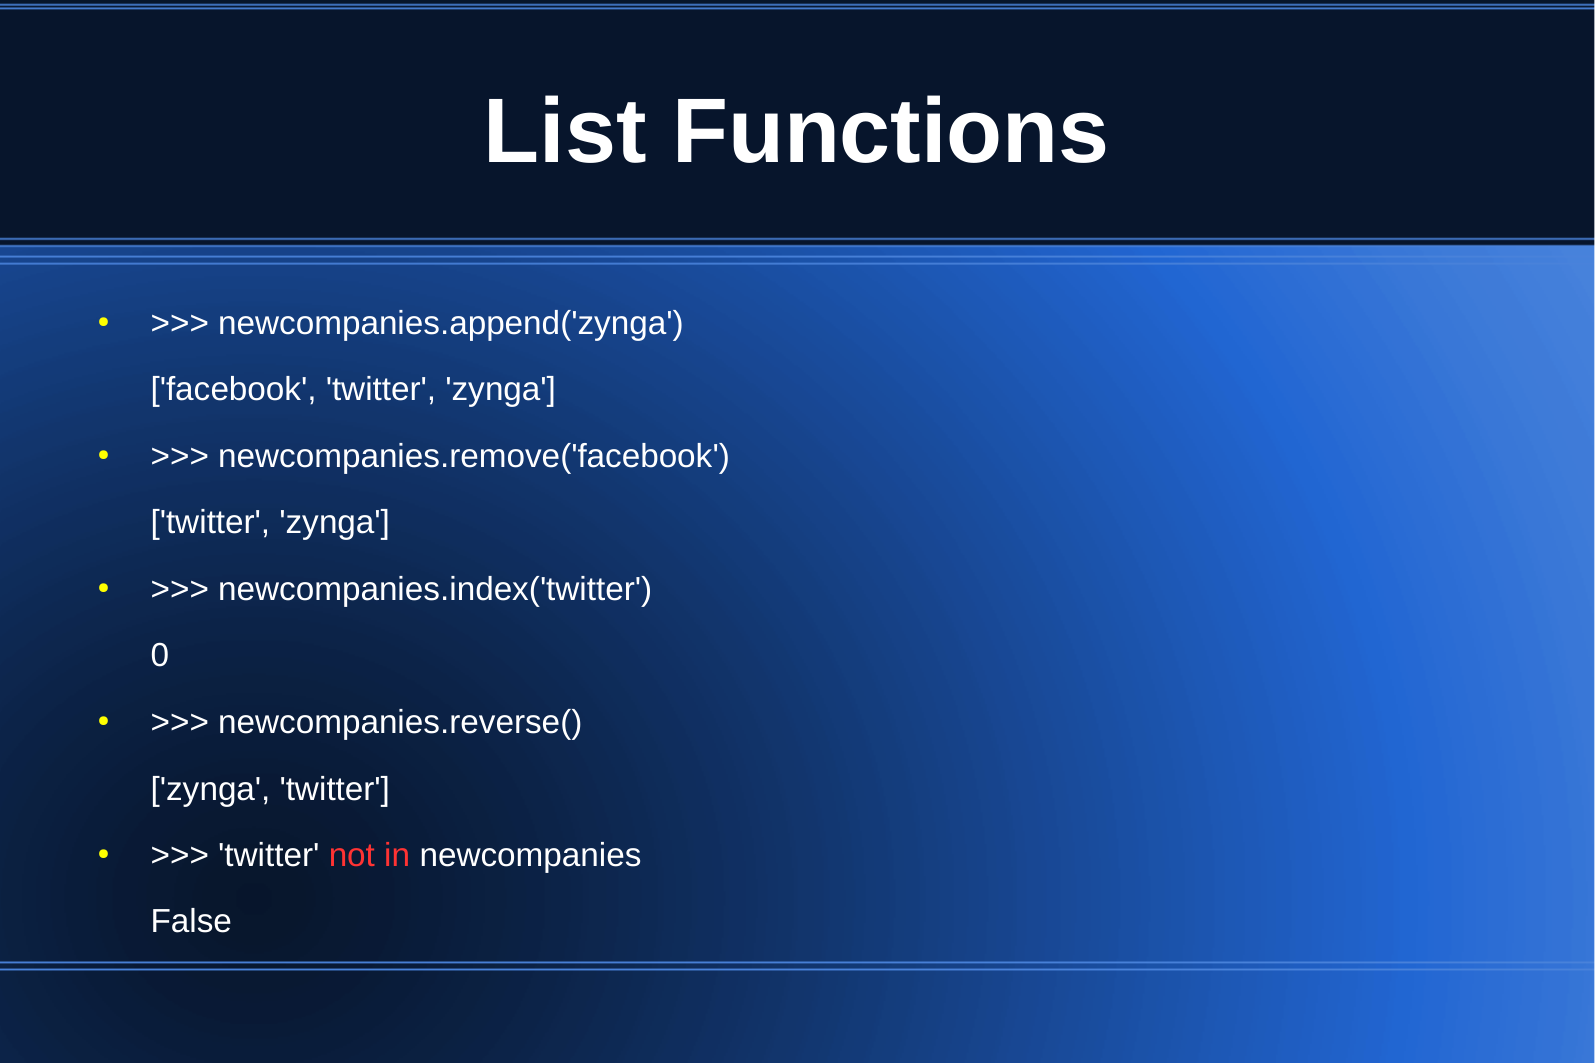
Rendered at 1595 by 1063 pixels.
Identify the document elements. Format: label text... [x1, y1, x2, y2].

title List Functions [79, 49, 1515, 213]
picture [0, 0, 1595, 1063]
list >>> newcompanies.append('zynga') ['facebook', 'twitter', 'zynga'] >>> newcompanies.remove('facebook') ['twitter', 'zynga'] >>> newcompanies.index('twitter') 0 >>> newcompanies.reverse() ['zynga', 'twitter'] >>> 'twitter' not in newcompanies False [79, 304, 1515, 943]
